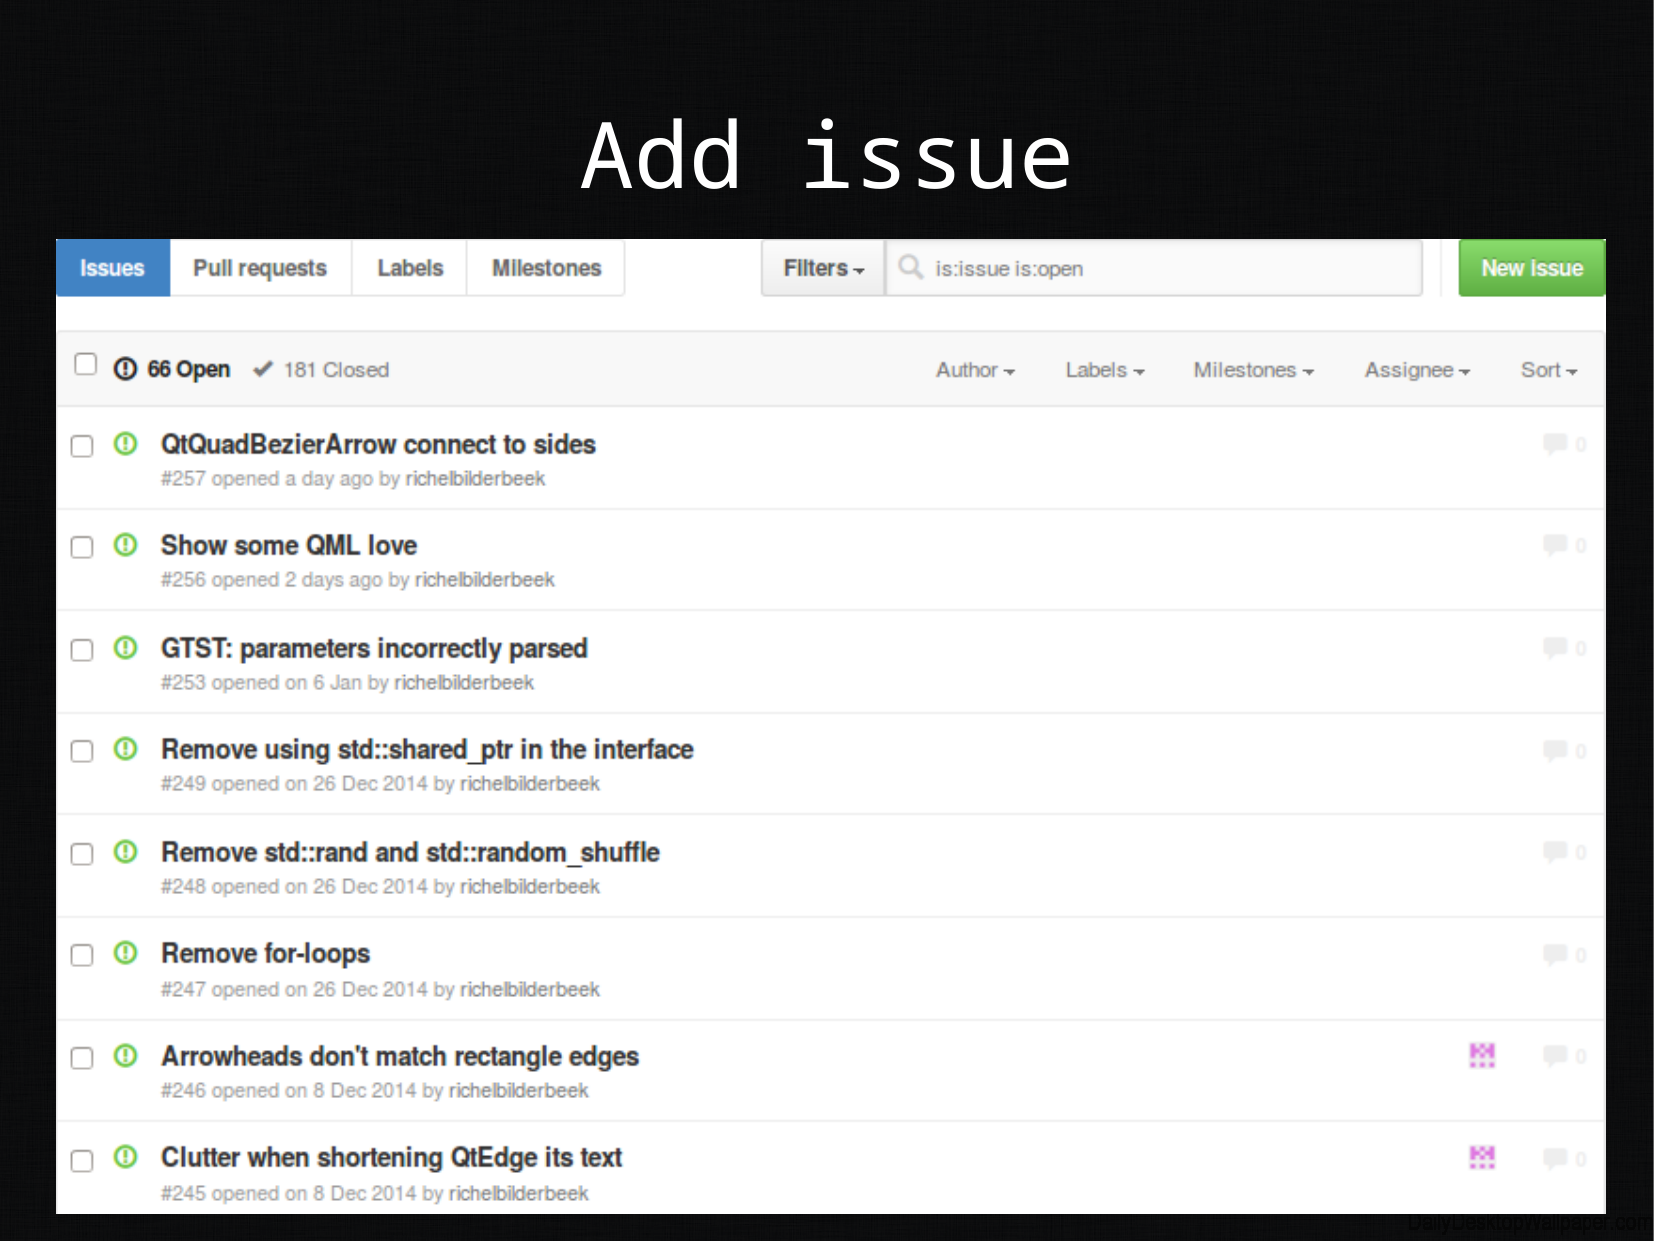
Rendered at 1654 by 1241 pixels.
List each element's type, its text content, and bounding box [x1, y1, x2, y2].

picture [0, 0, 1654, 1241]
title Add issue [82, 49, 1571, 239]
